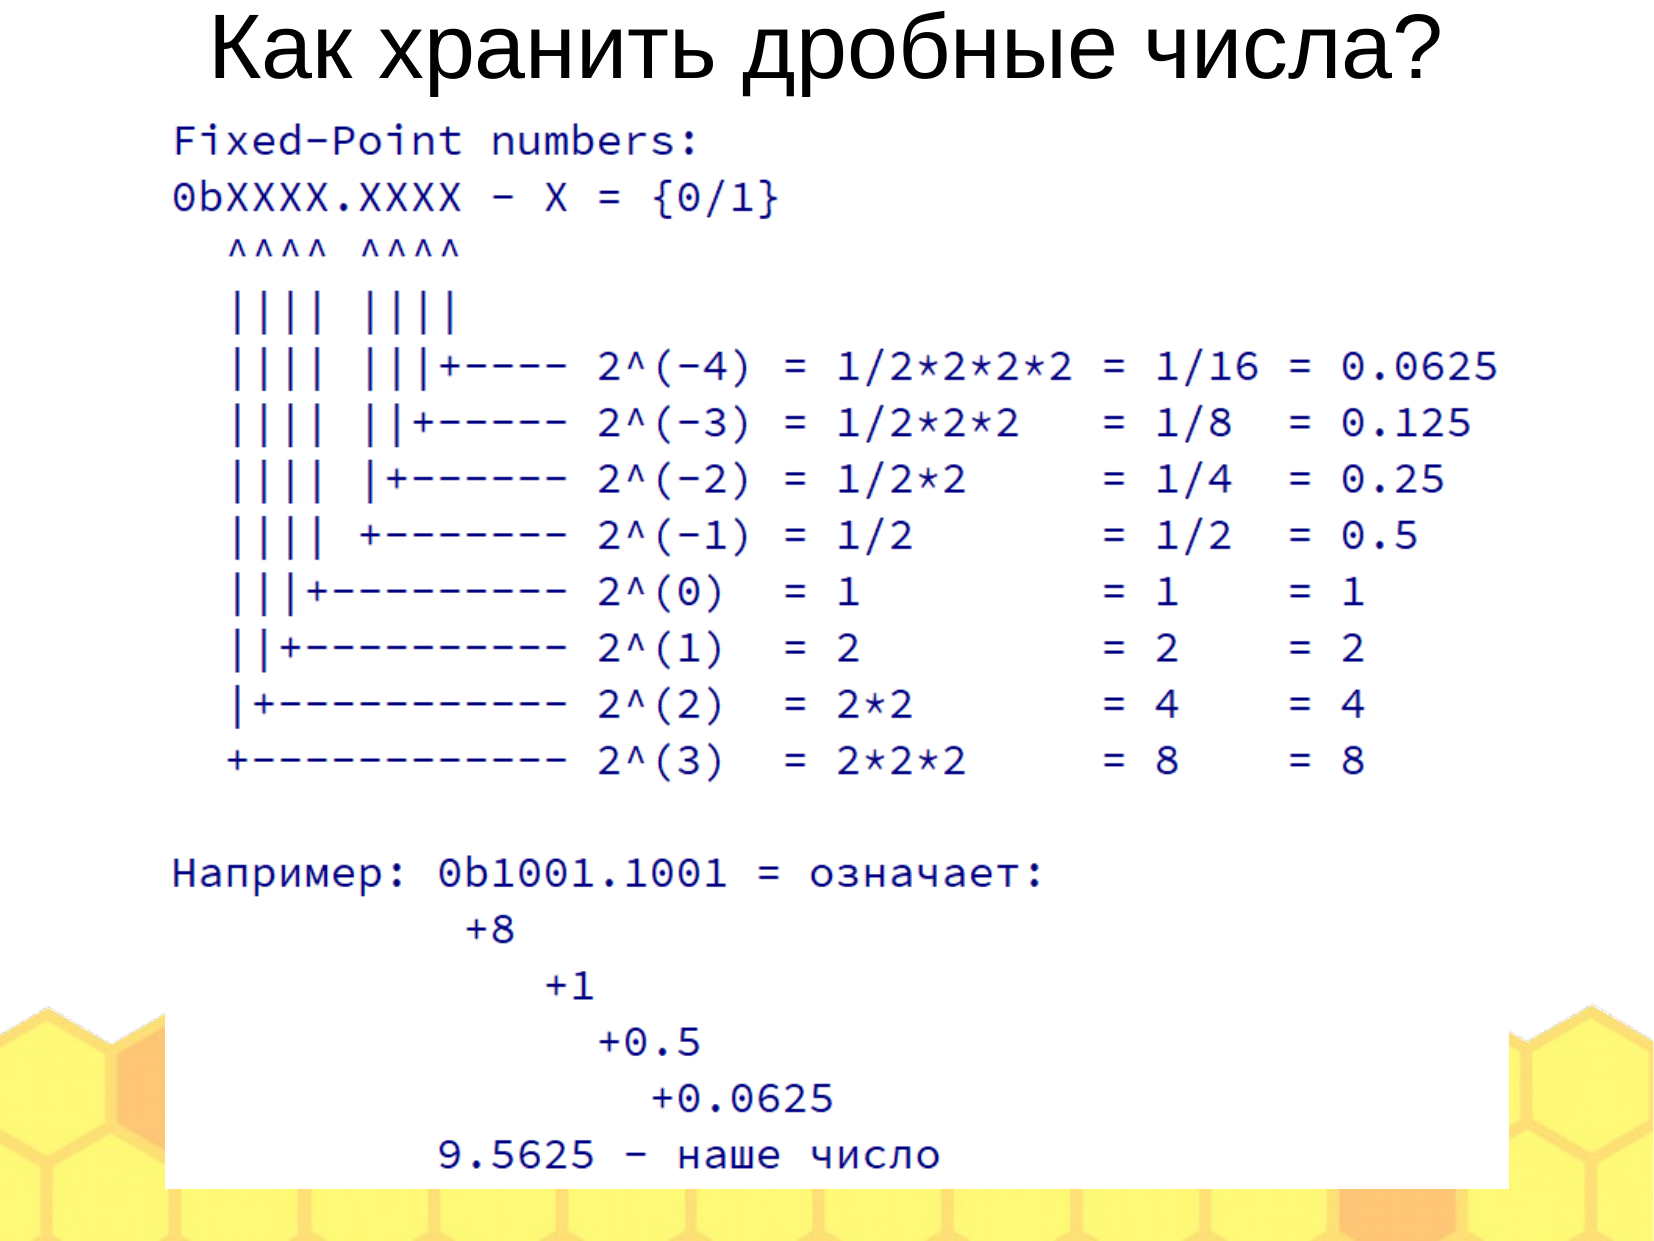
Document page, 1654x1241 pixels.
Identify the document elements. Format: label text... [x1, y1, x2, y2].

title Как хранить дробные числа? [82, 0, 1571, 151]
picture [0, 119, 1654, 1241]
